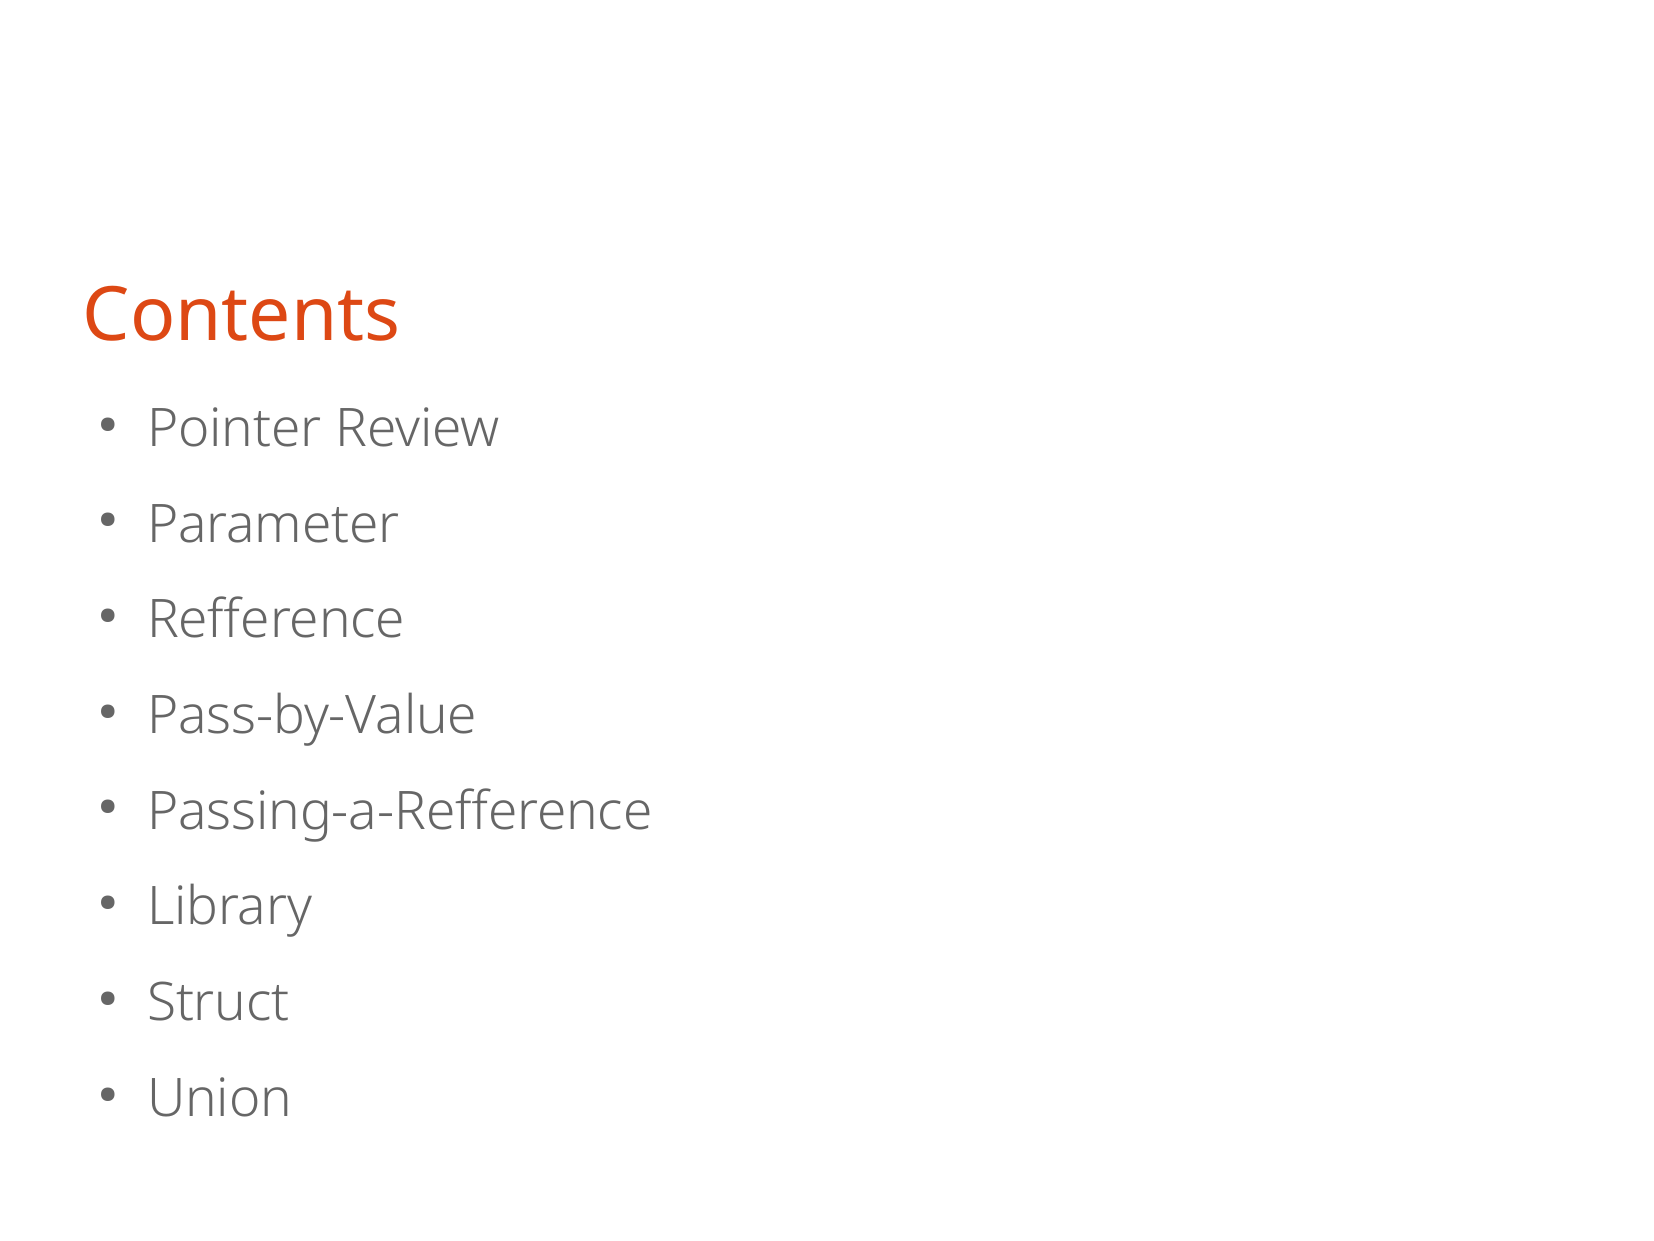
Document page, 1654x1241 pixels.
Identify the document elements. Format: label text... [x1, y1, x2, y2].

list Pointer Review Parameter Refference Pass-by-Value Passing-a-Refference Library Struct Union [82, 389, 1571, 1134]
title Contents [82, 248, 1571, 375]
